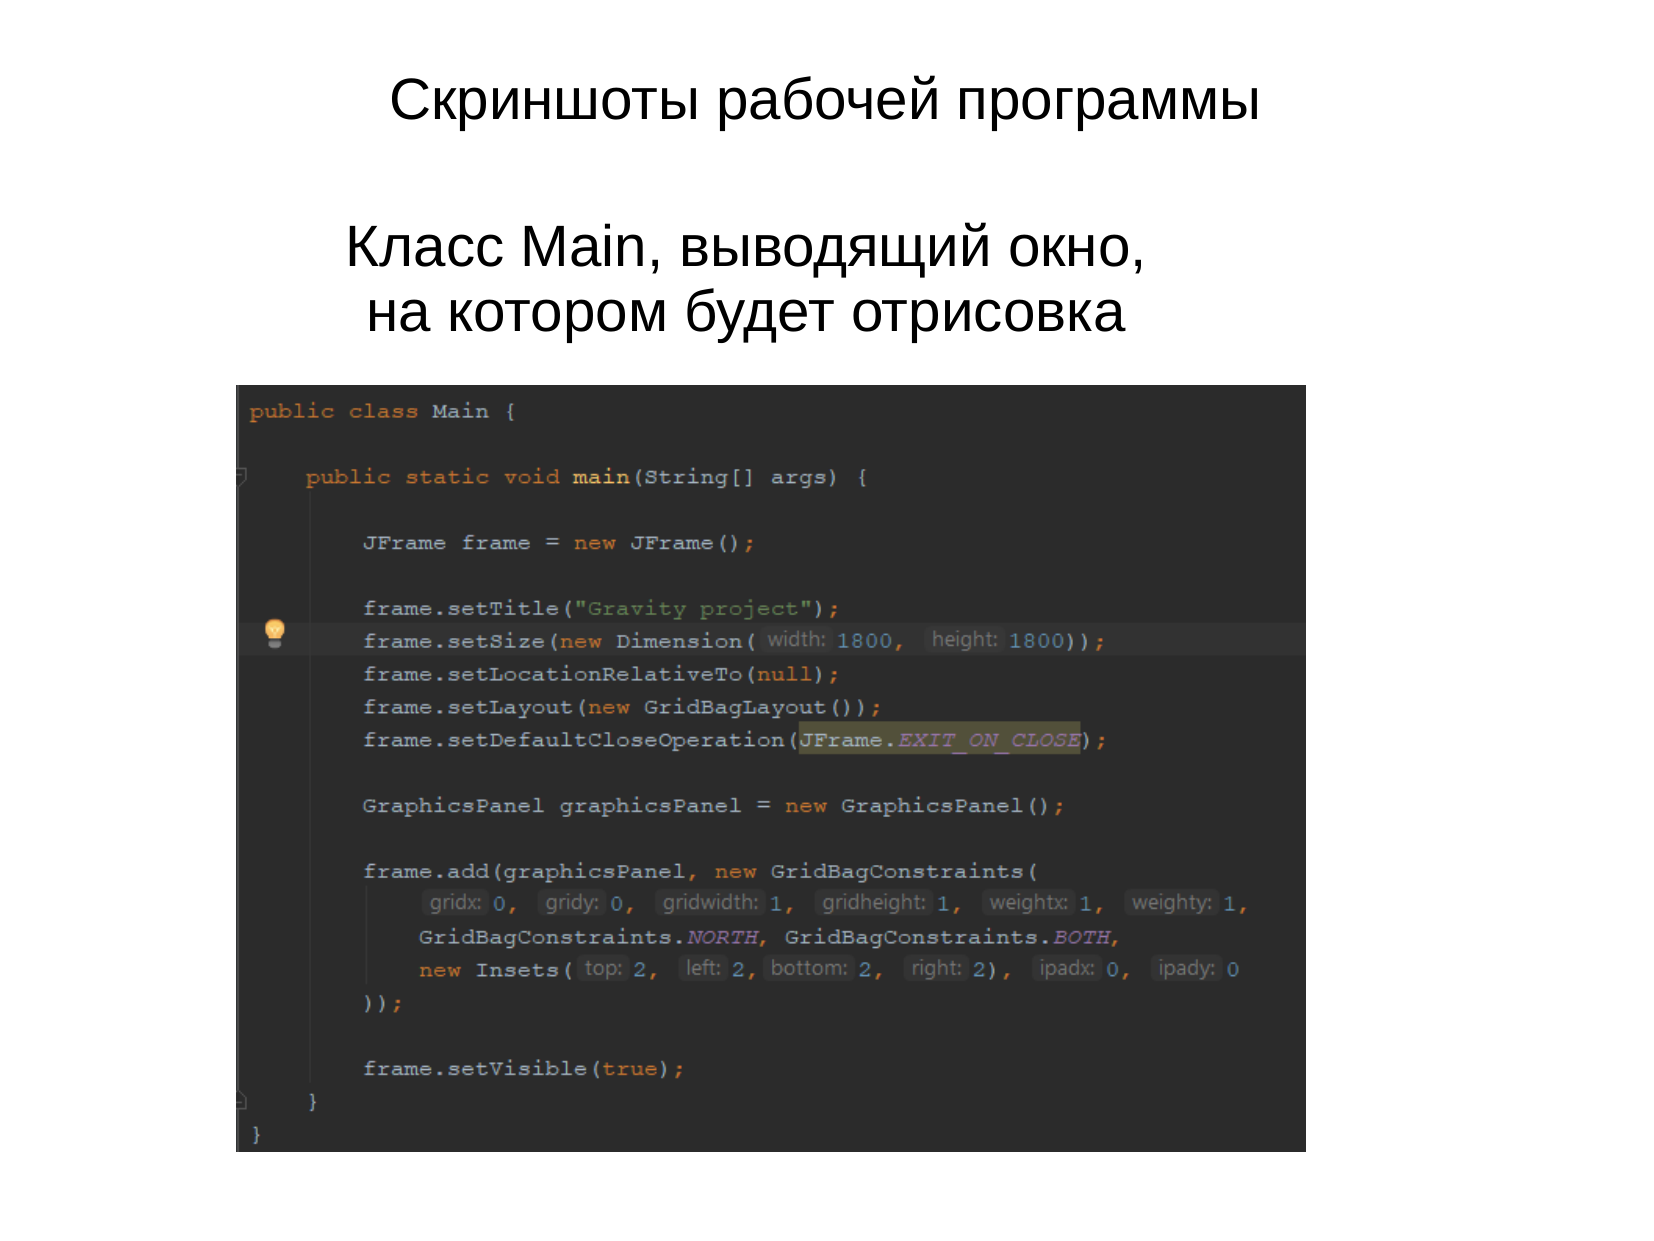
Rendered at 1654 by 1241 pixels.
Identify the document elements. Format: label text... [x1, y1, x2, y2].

text_box Класс Main, выводящий окно, на котором будет отрисовка [295, 206, 1198, 352]
picture [236, 385, 1306, 1152]
text_box Скриншоты рабочей программы [351, 59, 1300, 139]
